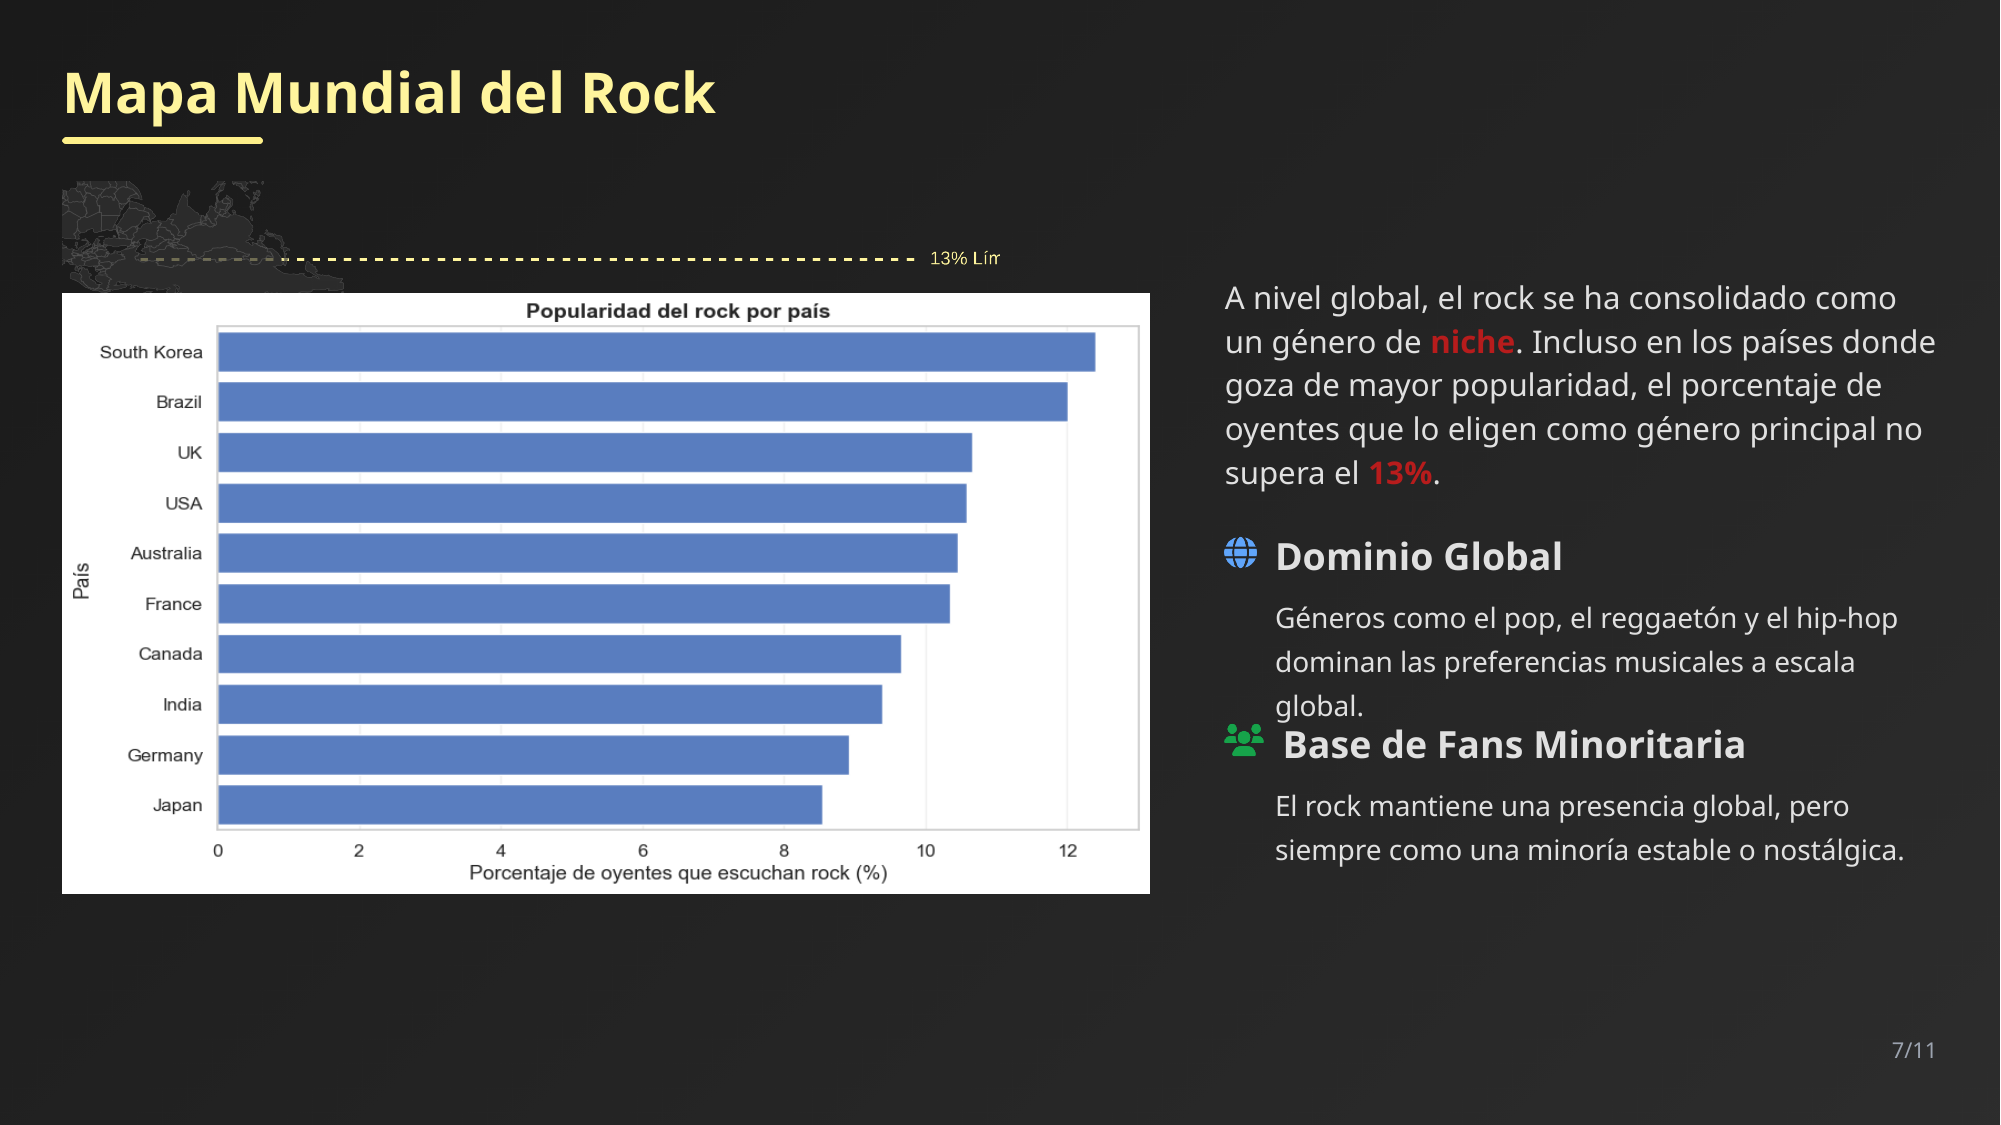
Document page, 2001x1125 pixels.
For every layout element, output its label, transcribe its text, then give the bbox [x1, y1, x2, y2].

text_box Dominio Global [1274, 528, 1608, 579]
text_box Base de Fans Minoritaria [1282, 715, 1816, 766]
picture [0, 0, 2000, 1125]
text_box A nivel global, el rock se ha consolidado como un género de niche. Incluso en los países donde goza de mayor popularidad, el porcentaje de oyentes que lo eligen como género principal no supera el 13%. [1224, 271, 1938, 491]
text_box 7/11 [62, 1031, 1938, 1063]
text_box Mapa Mundial del Rock [62, 62, 1938, 125]
text_box Géneros como el pop, el reggaetón y el hip-hop dominan las preferencias musicales a escala global. [1274, 590, 1938, 679]
text_box El rock mantiene una presencia global, pero siempre como una minoría estable o nostálgica. [1274, 778, 1938, 866]
